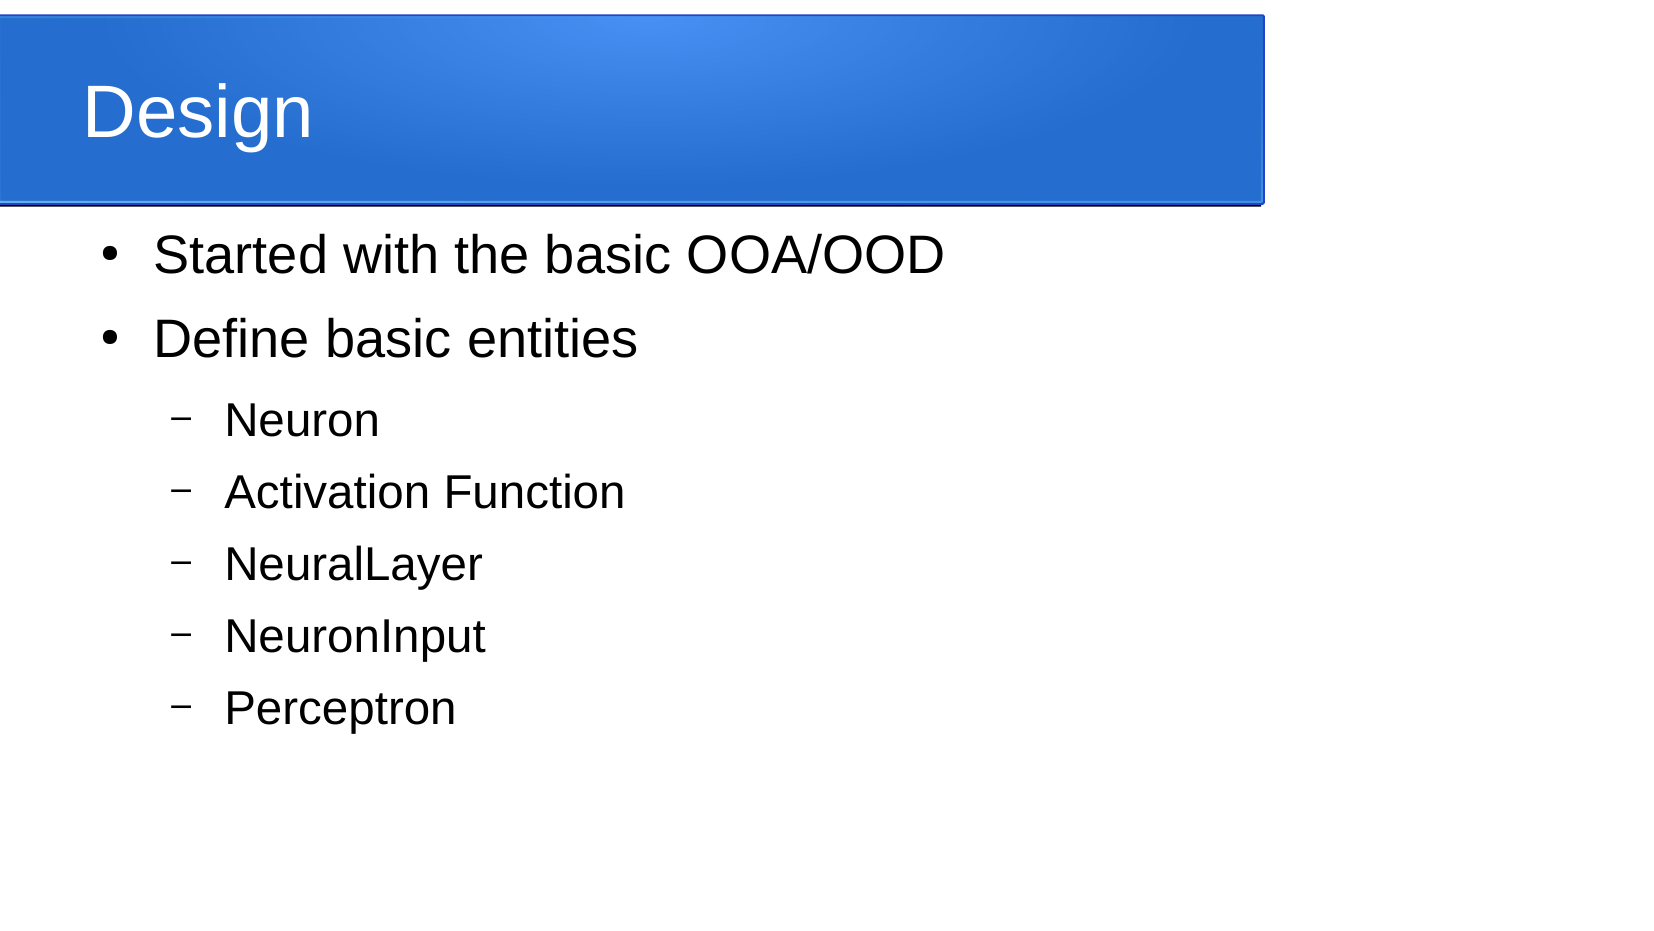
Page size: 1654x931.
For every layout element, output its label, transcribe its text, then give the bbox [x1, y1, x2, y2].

title Design [82, 35, 1235, 189]
list Started with the basic OOA/OOD Define basic entities Neuron Activation Function NeuralLayer NeuronInput Perceptron [82, 224, 1571, 764]
